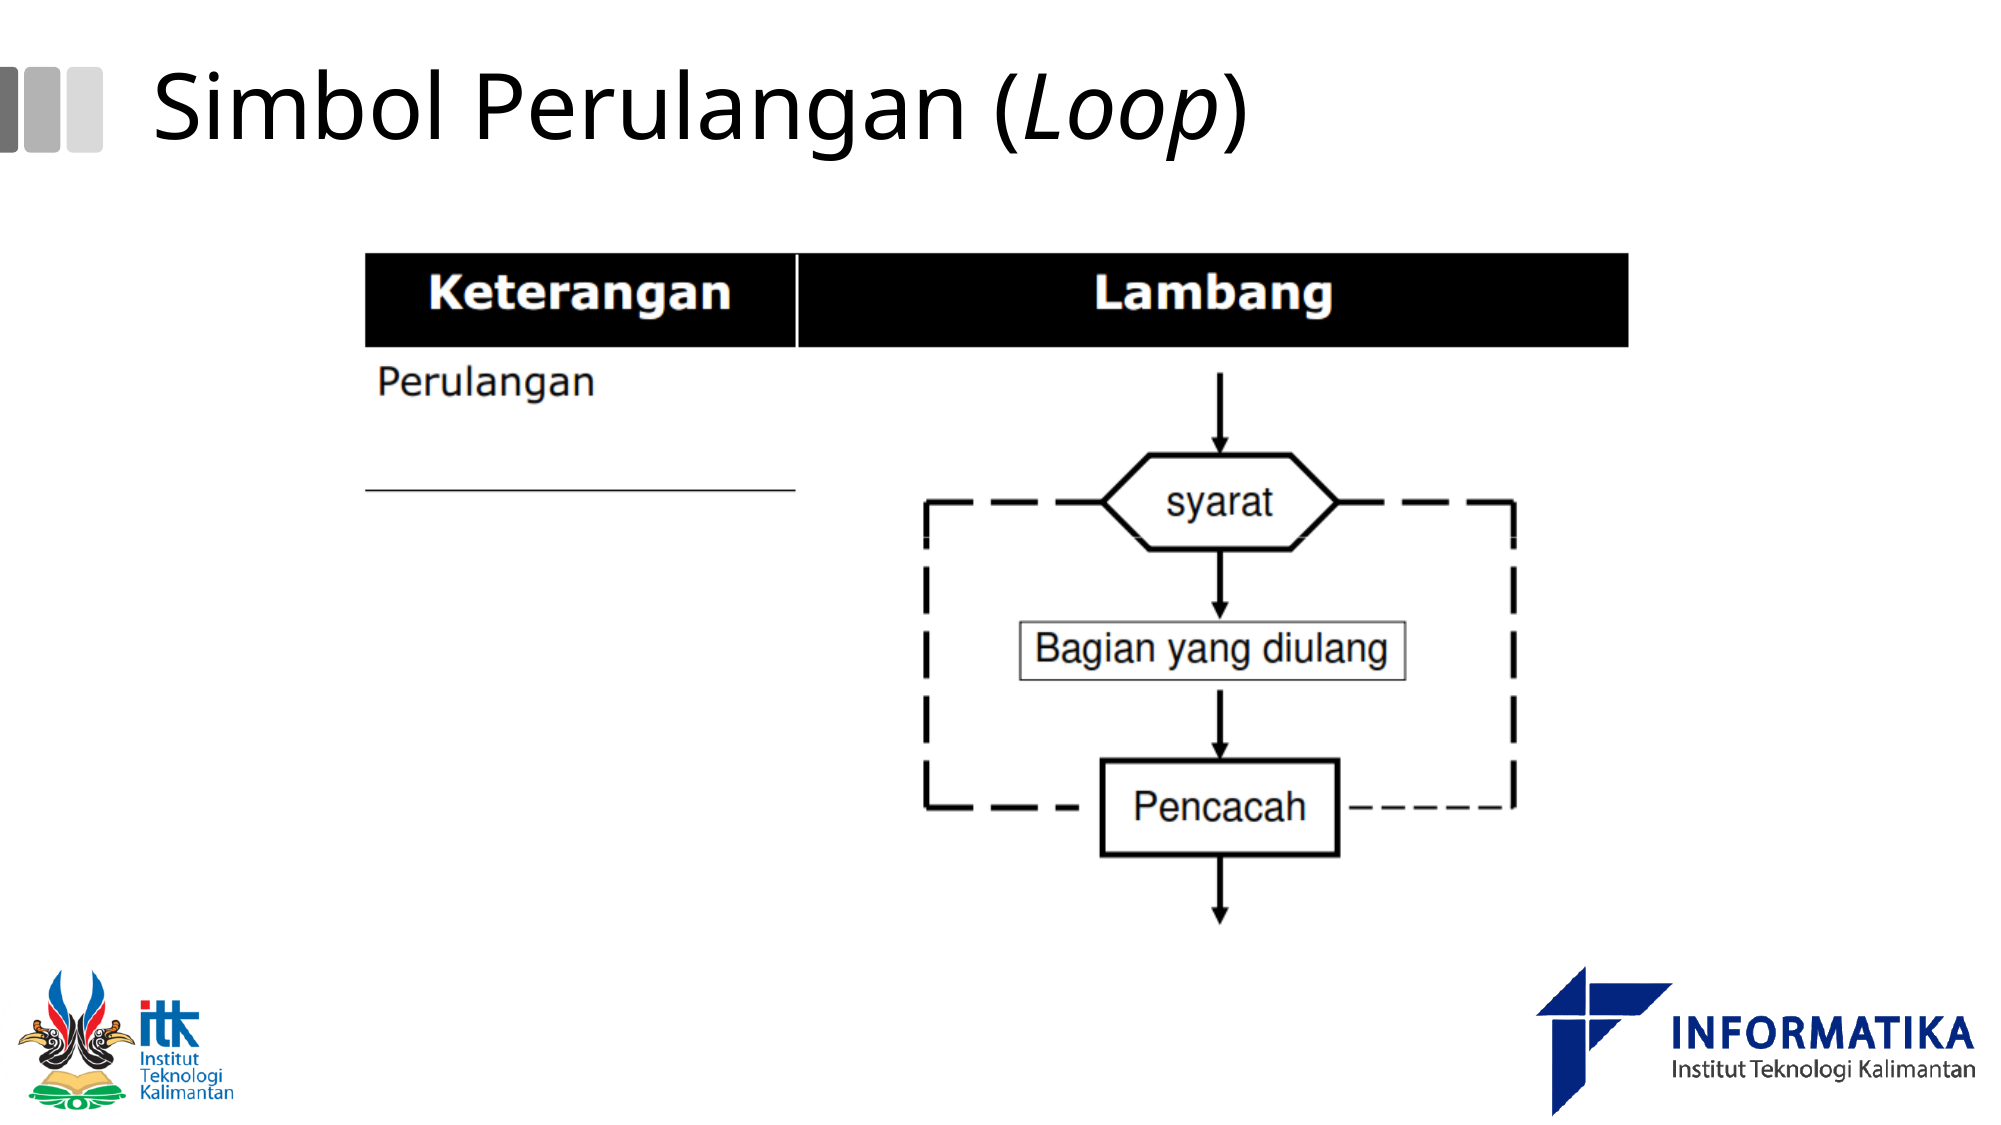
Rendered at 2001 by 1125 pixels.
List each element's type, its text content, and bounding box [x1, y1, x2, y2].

picture [361, 246, 1639, 961]
title Simbol Perulangan (Loop) [137, 1, 1863, 219]
picture [0, 935, 252, 1125]
picture [1534, 965, 1976, 1118]
